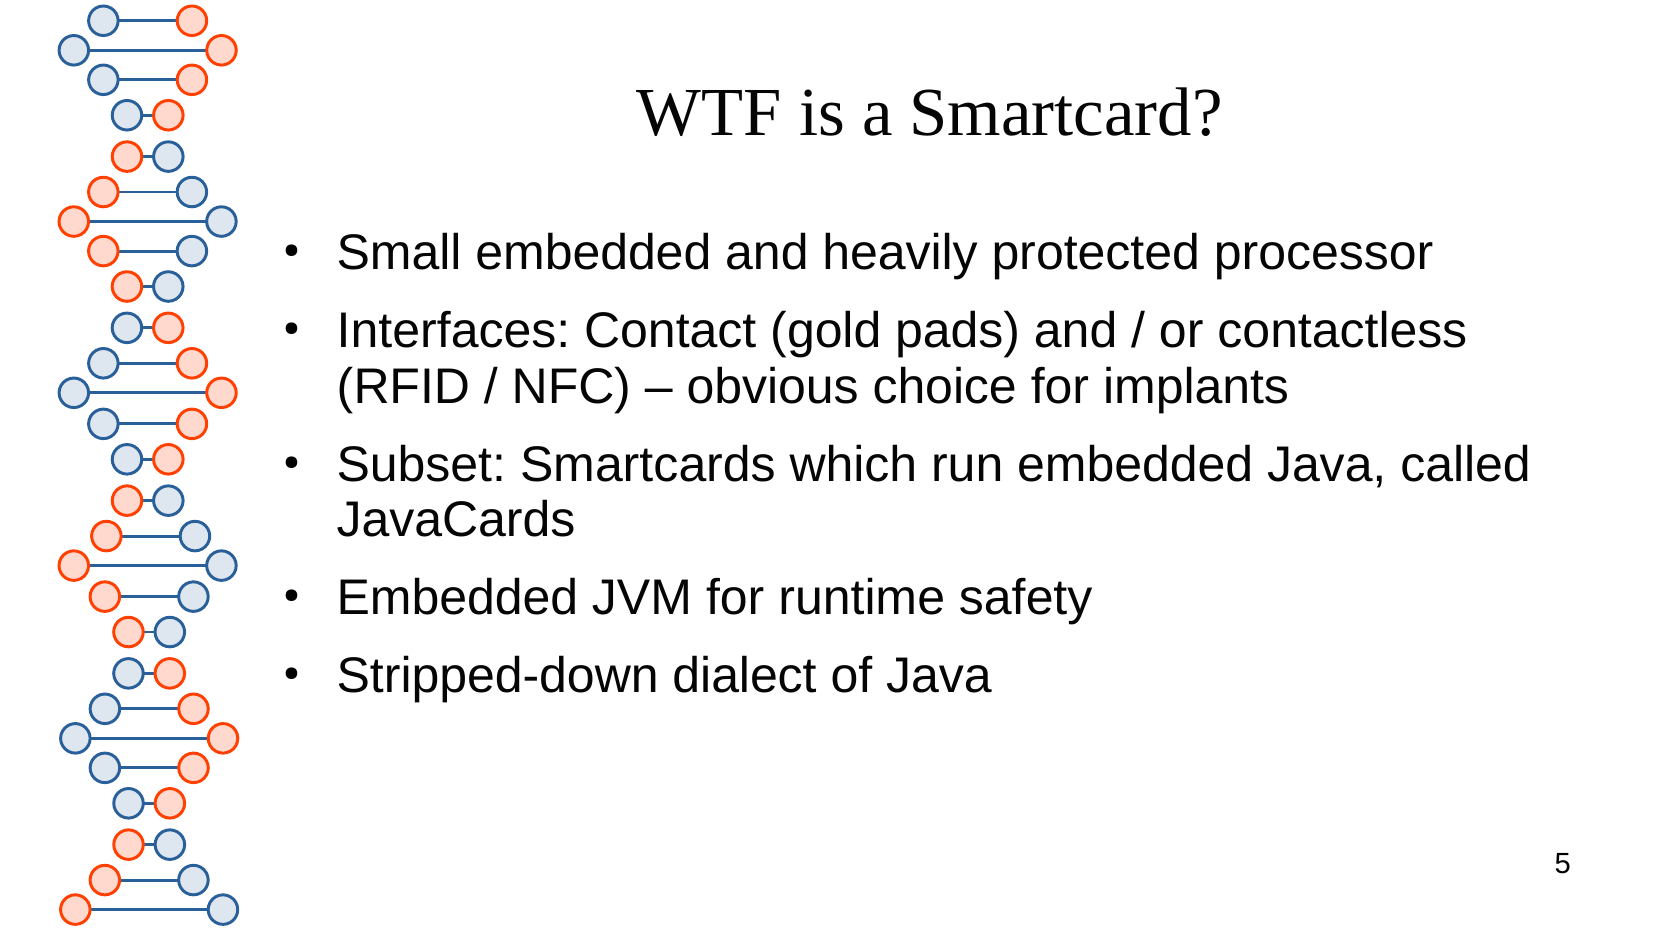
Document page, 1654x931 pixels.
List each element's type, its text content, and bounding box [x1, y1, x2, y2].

title WTF is a Smartcard? [265, 35, 1595, 189]
list Small embedded and heavily protected processor Interfaces: Contact (gold pads) and / or contactless (RFID / NFC) – obvious choice for implants Subset: Smartcards which run embedded Java, called JavaCards Embedded JVM for runtime safety Stripped-down dialect of Java [265, 224, 1595, 764]
